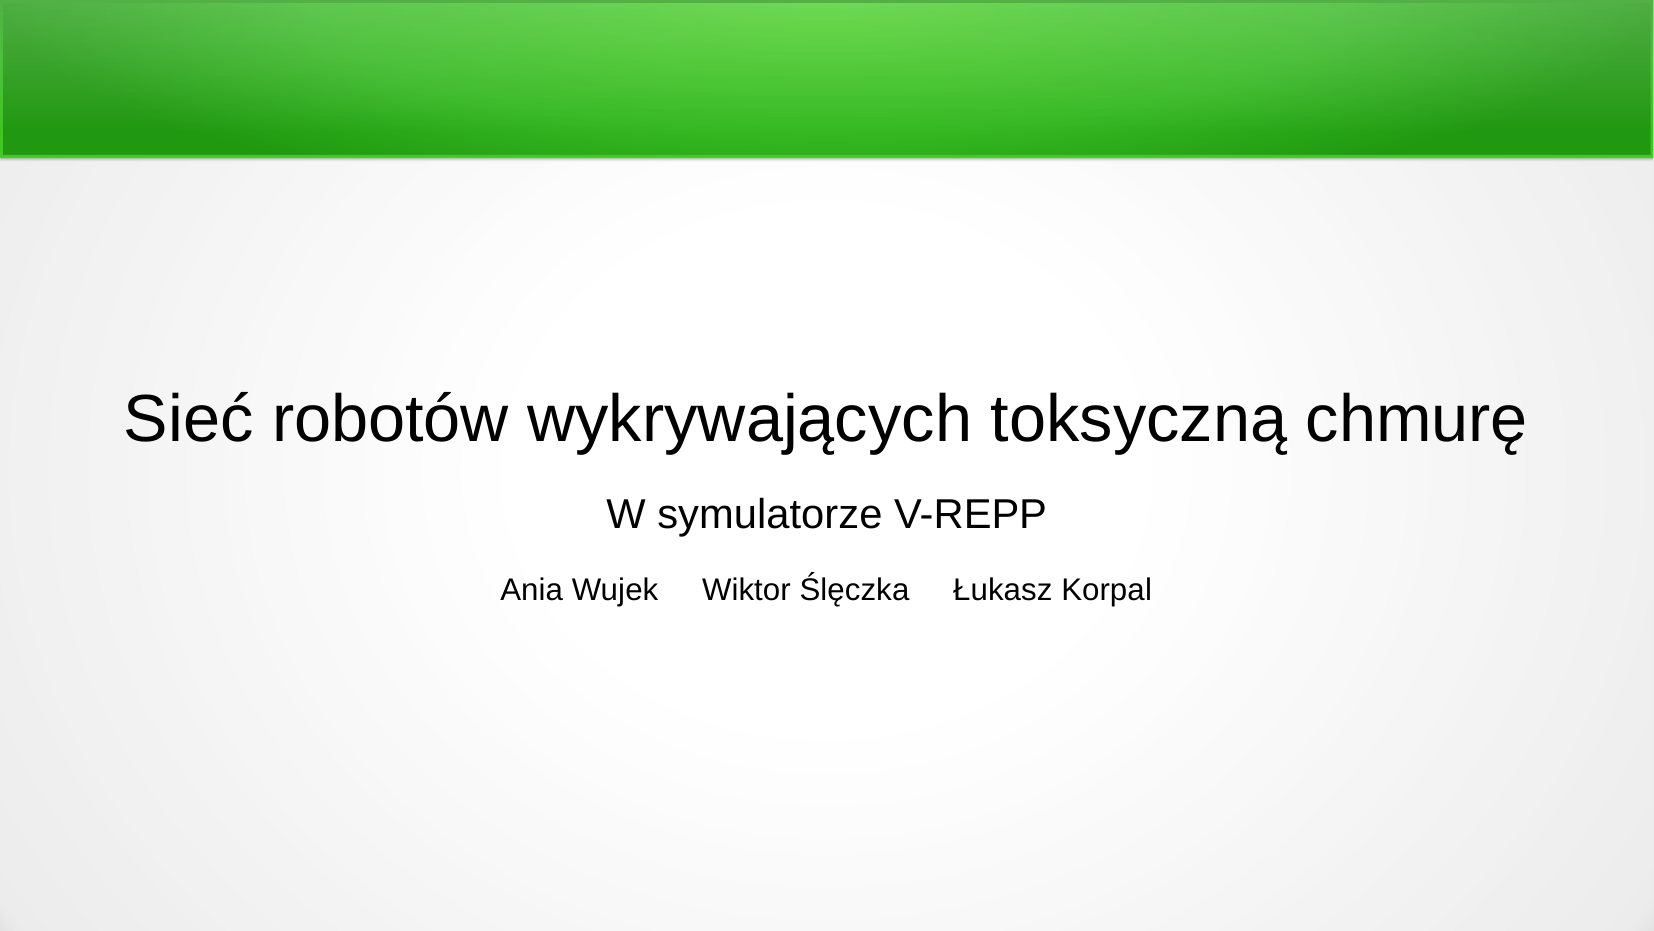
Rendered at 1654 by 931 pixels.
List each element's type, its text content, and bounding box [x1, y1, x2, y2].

subtitle Sieć robotów wykrywających toksyczną chmurę W symulatorze V-REPP Ania Wujek Wiktor Ślęczka Łukasz Korpal [82, 224, 1571, 764]
